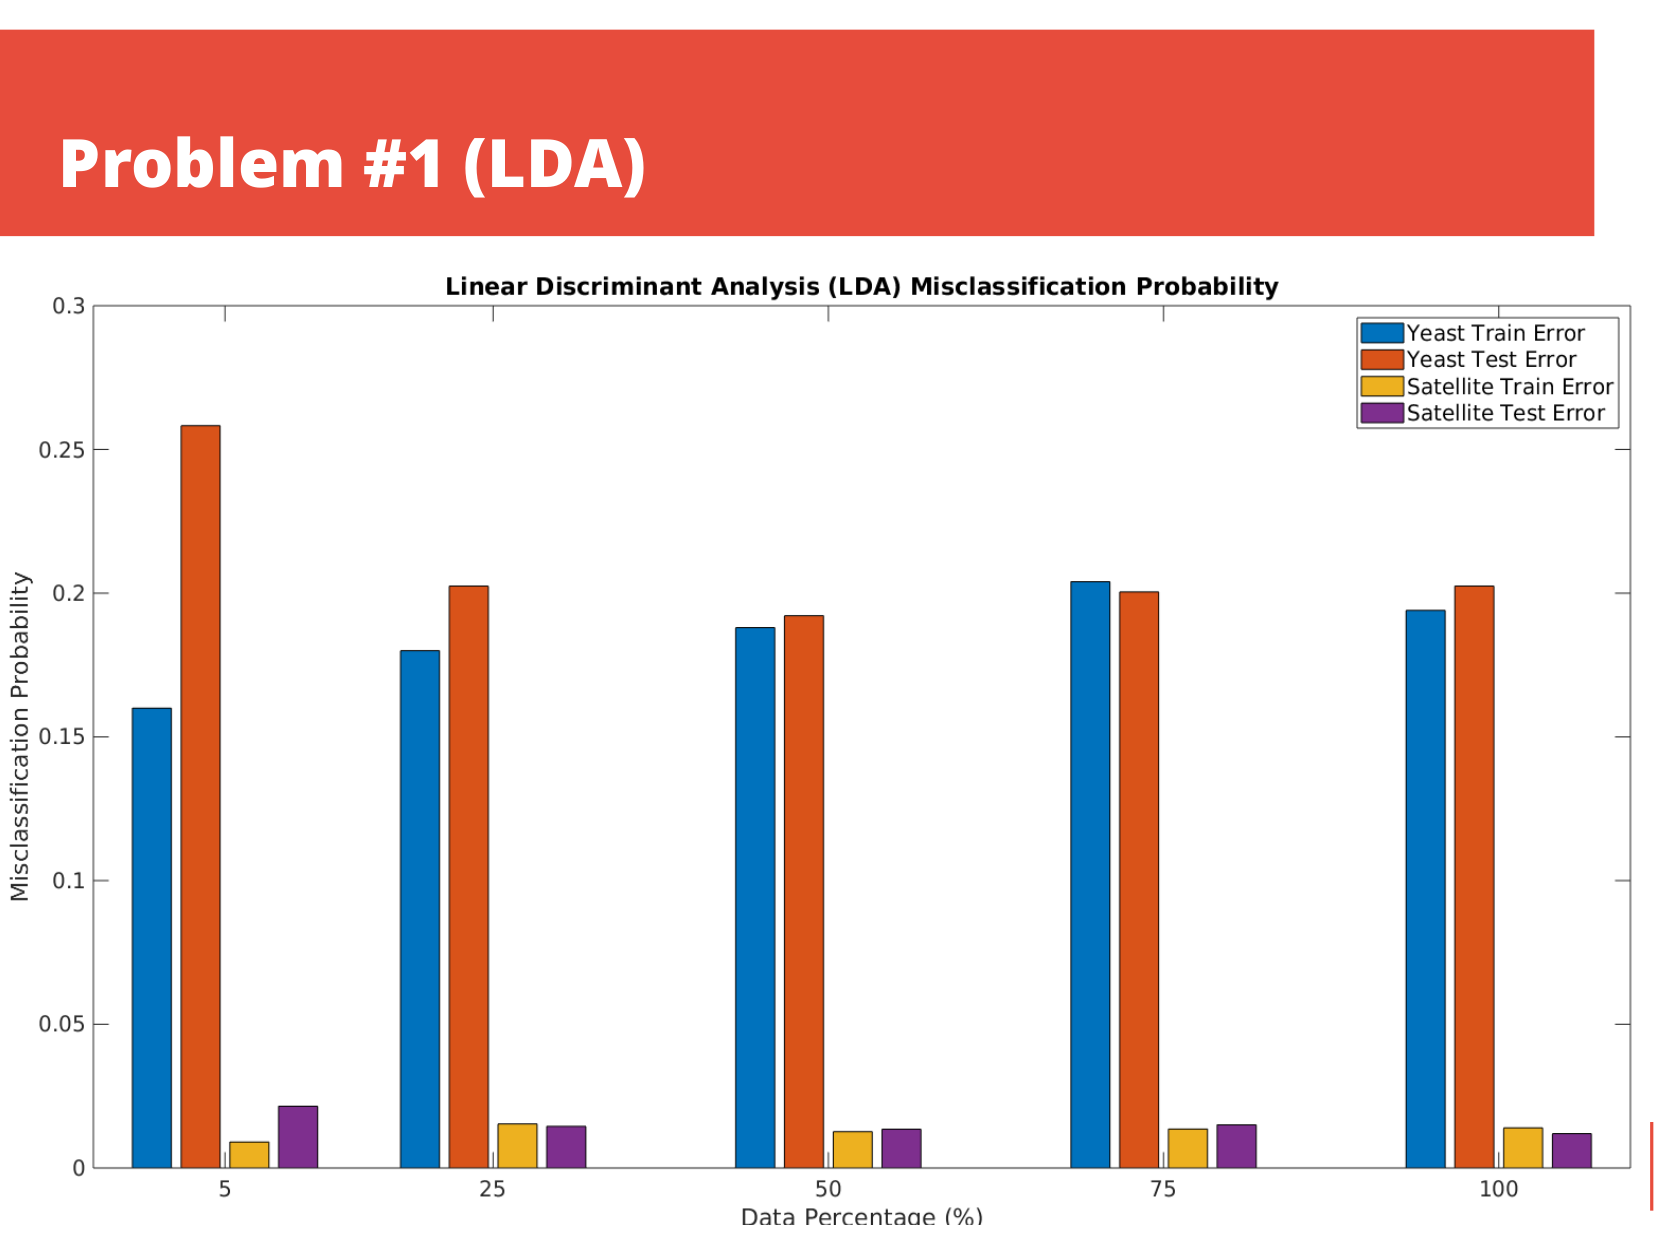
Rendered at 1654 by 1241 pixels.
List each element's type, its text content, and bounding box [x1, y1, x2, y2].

picture [0, 255, 1651, 1225]
title Problem #1 (LDA) [59, 59, 1595, 207]
